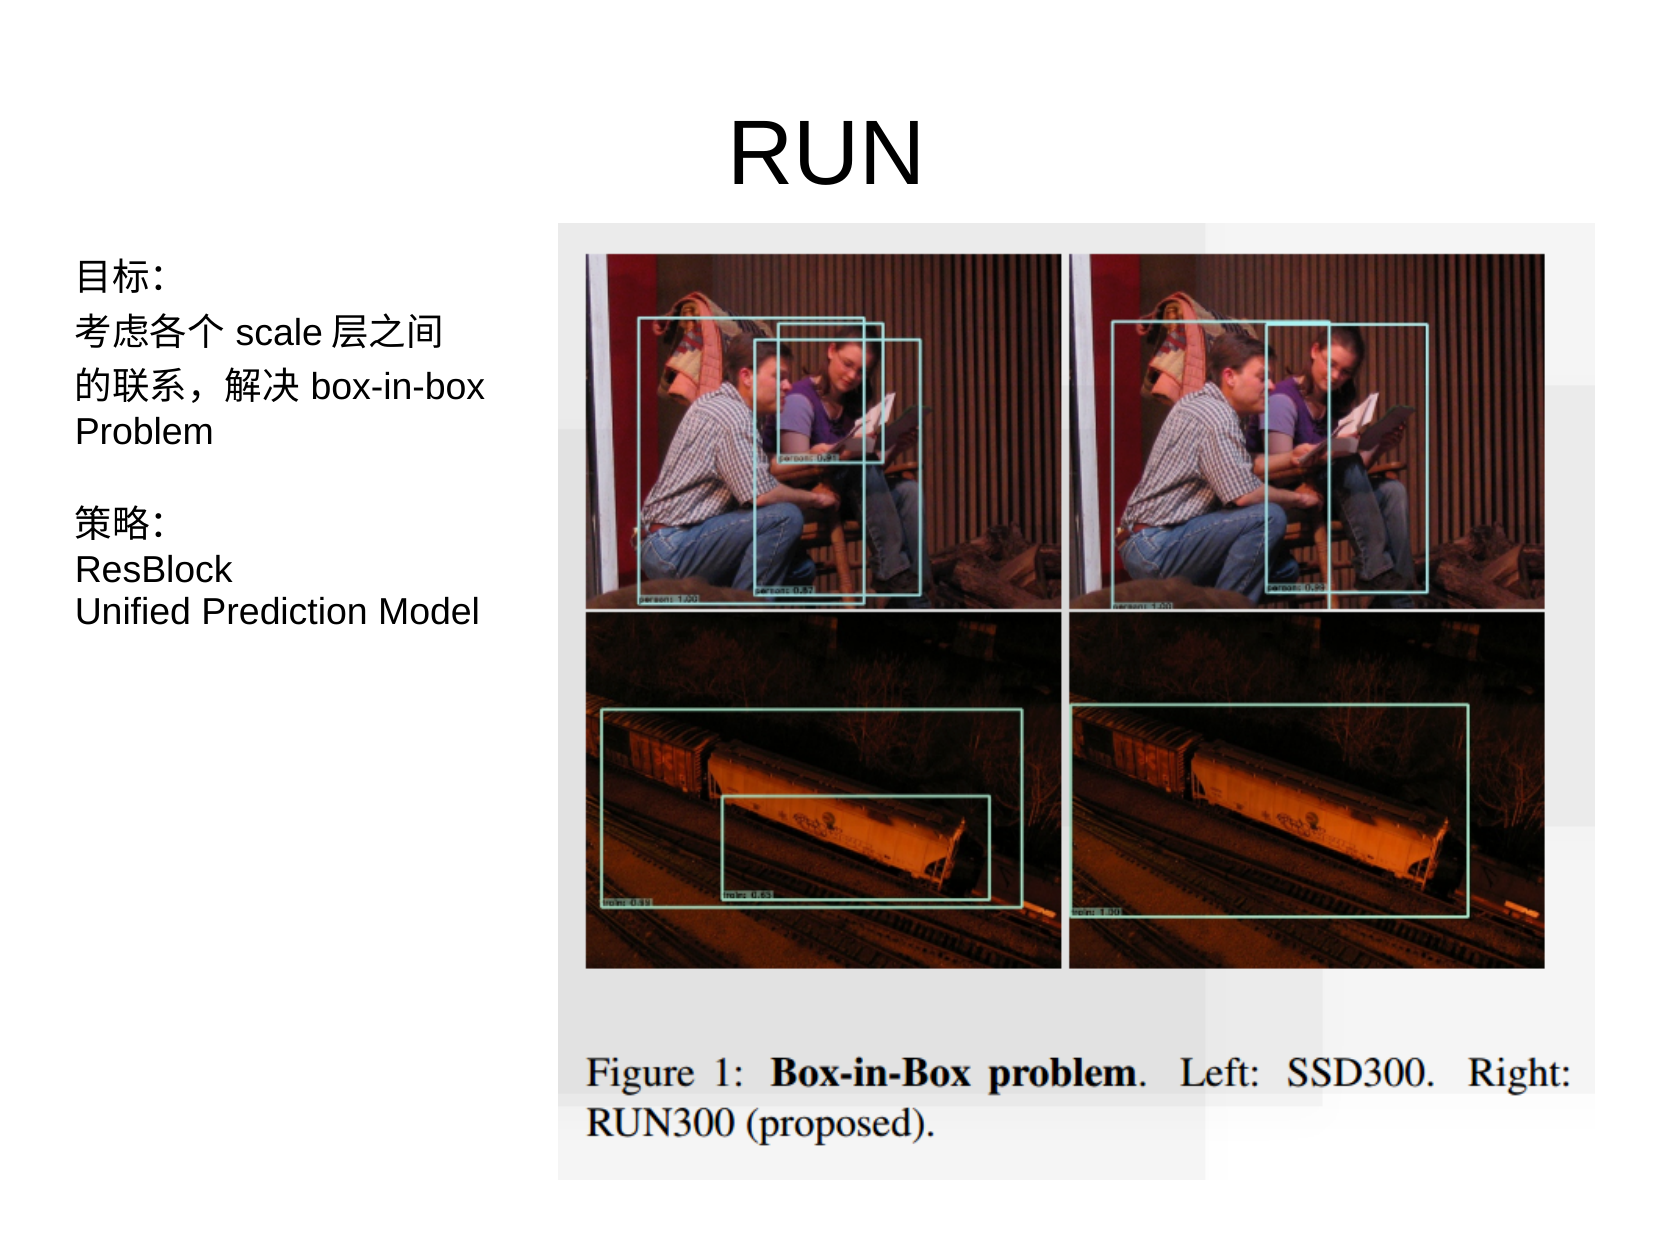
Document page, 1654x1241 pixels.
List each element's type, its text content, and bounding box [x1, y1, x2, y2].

text_box 目标： 考虑各个scale层之间 的联系，解决box-in-box Problem 策略： ResBlock Unified Prediction Model [60, 240, 511, 645]
picture [558, 223, 1595, 1180]
title RUN [82, 49, 1571, 257]
